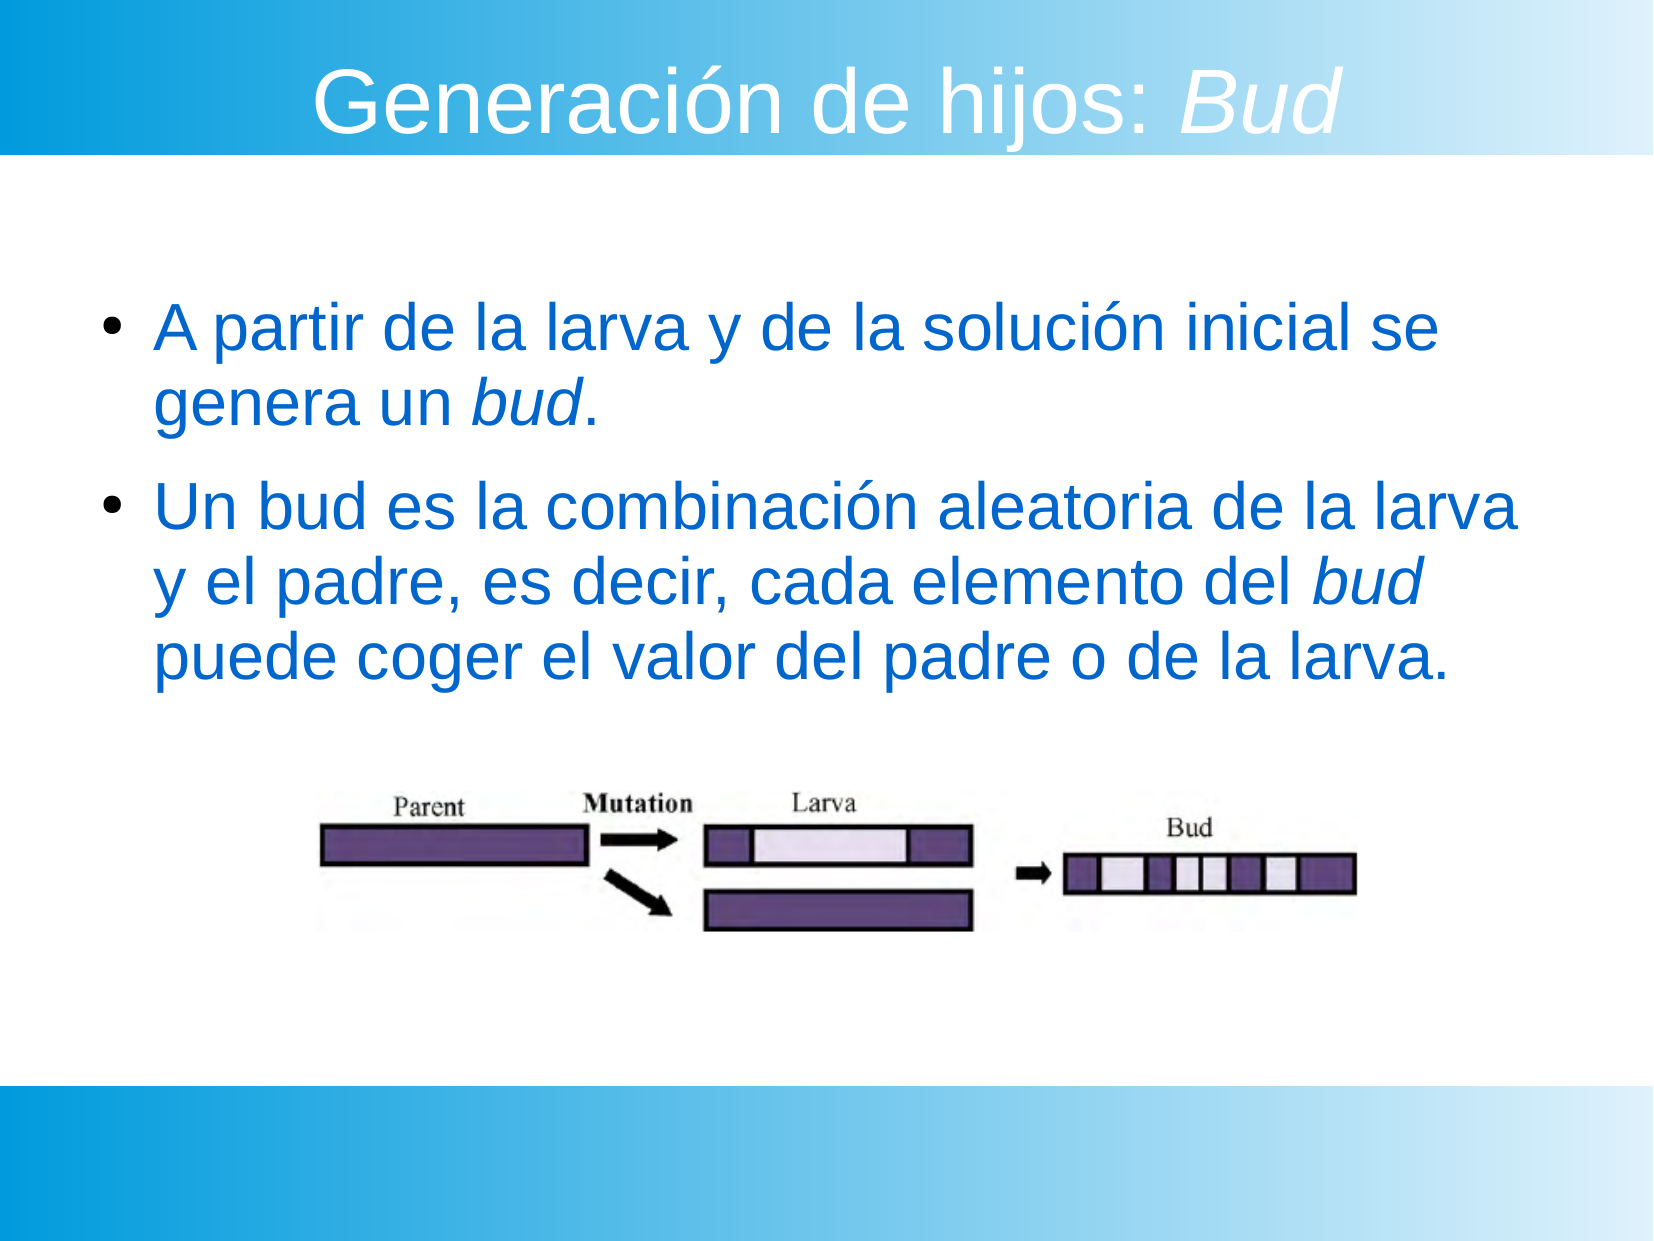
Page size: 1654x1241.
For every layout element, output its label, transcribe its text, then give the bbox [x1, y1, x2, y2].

list A partir de la larva y de la solución inicial se genera un bud. Un bud es la combinación aleatoria de la larva y el padre, es decir, cada elemento del bud puede coger el valor del padre o de la larva. [82, 290, 1571, 1010]
picture [307, 773, 1384, 957]
title Generación de hijos: Bud [82, 49, 1571, 155]
